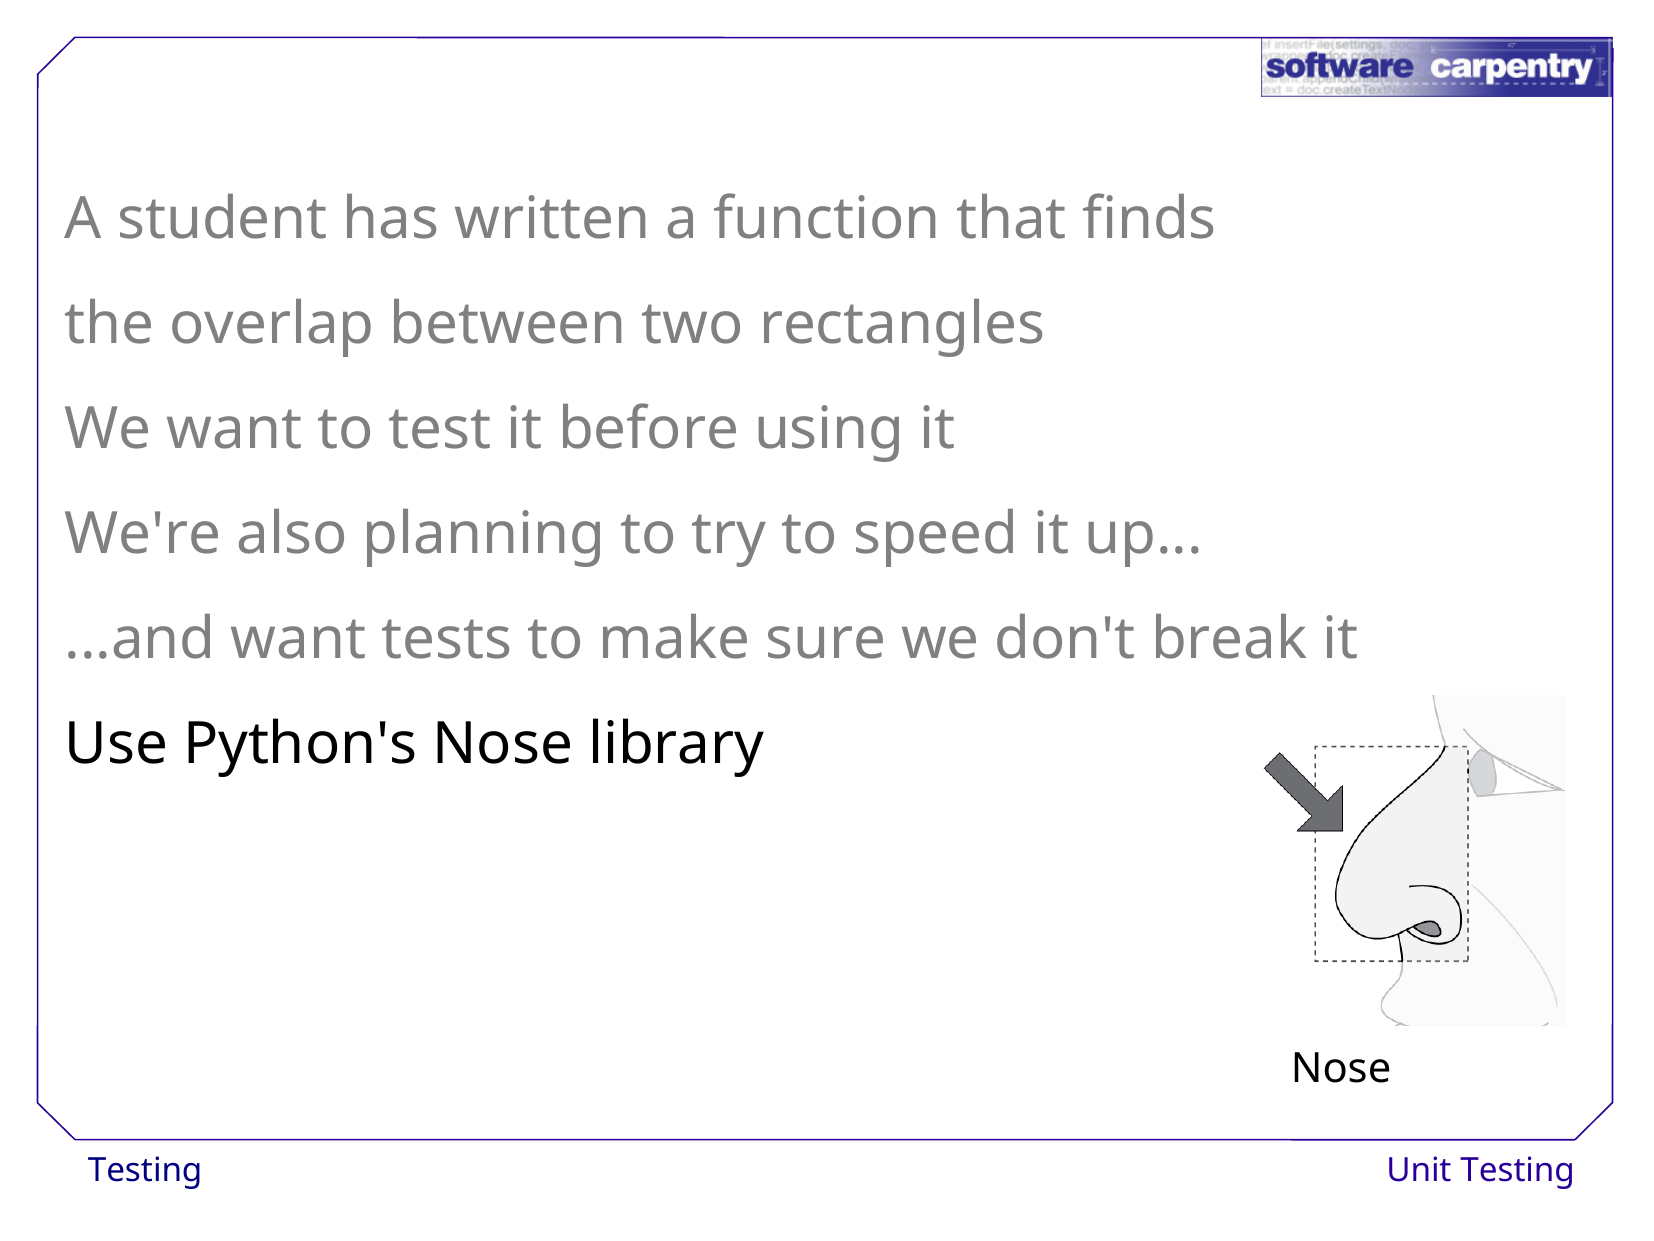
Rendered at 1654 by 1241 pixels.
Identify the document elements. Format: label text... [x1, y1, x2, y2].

picture [1234, 695, 1565, 1026]
picture [1261, 39, 1613, 97]
text_box A student has written a function that finds the overlap between two rectangles We want to test it before using it We're also planning to try to speed it up... ...and want tests to make sure we don't break it Use Python's Nose library [49, 137, 1524, 784]
text_box Nose [1276, 1026, 1557, 1099]
